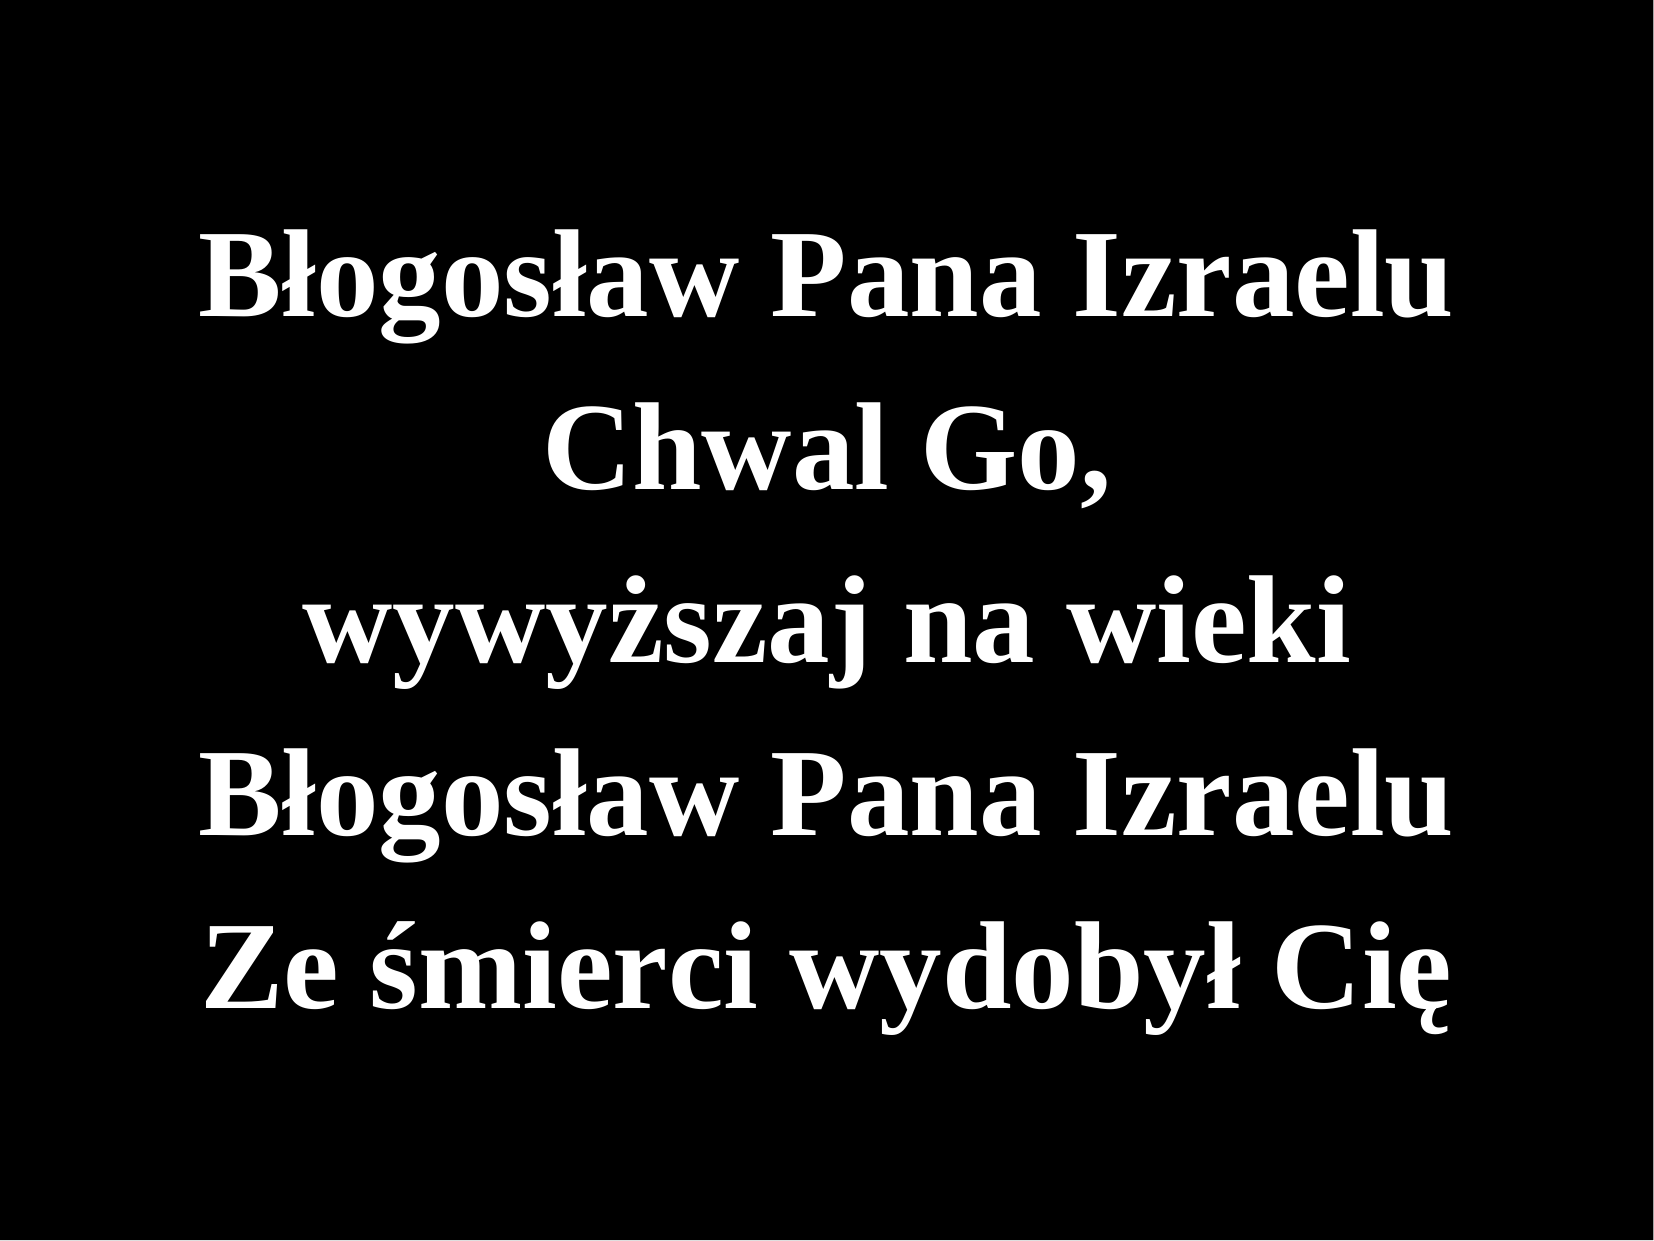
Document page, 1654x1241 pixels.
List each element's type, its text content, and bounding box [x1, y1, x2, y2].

title Błogosław Pana Izraelu ppp Chwal Go, ppp wywyższaj na wieki ppp Błogosław Pana Izraelu ppp Ze śmierci wydobył Cię [0, 0, 1654, 1241]
